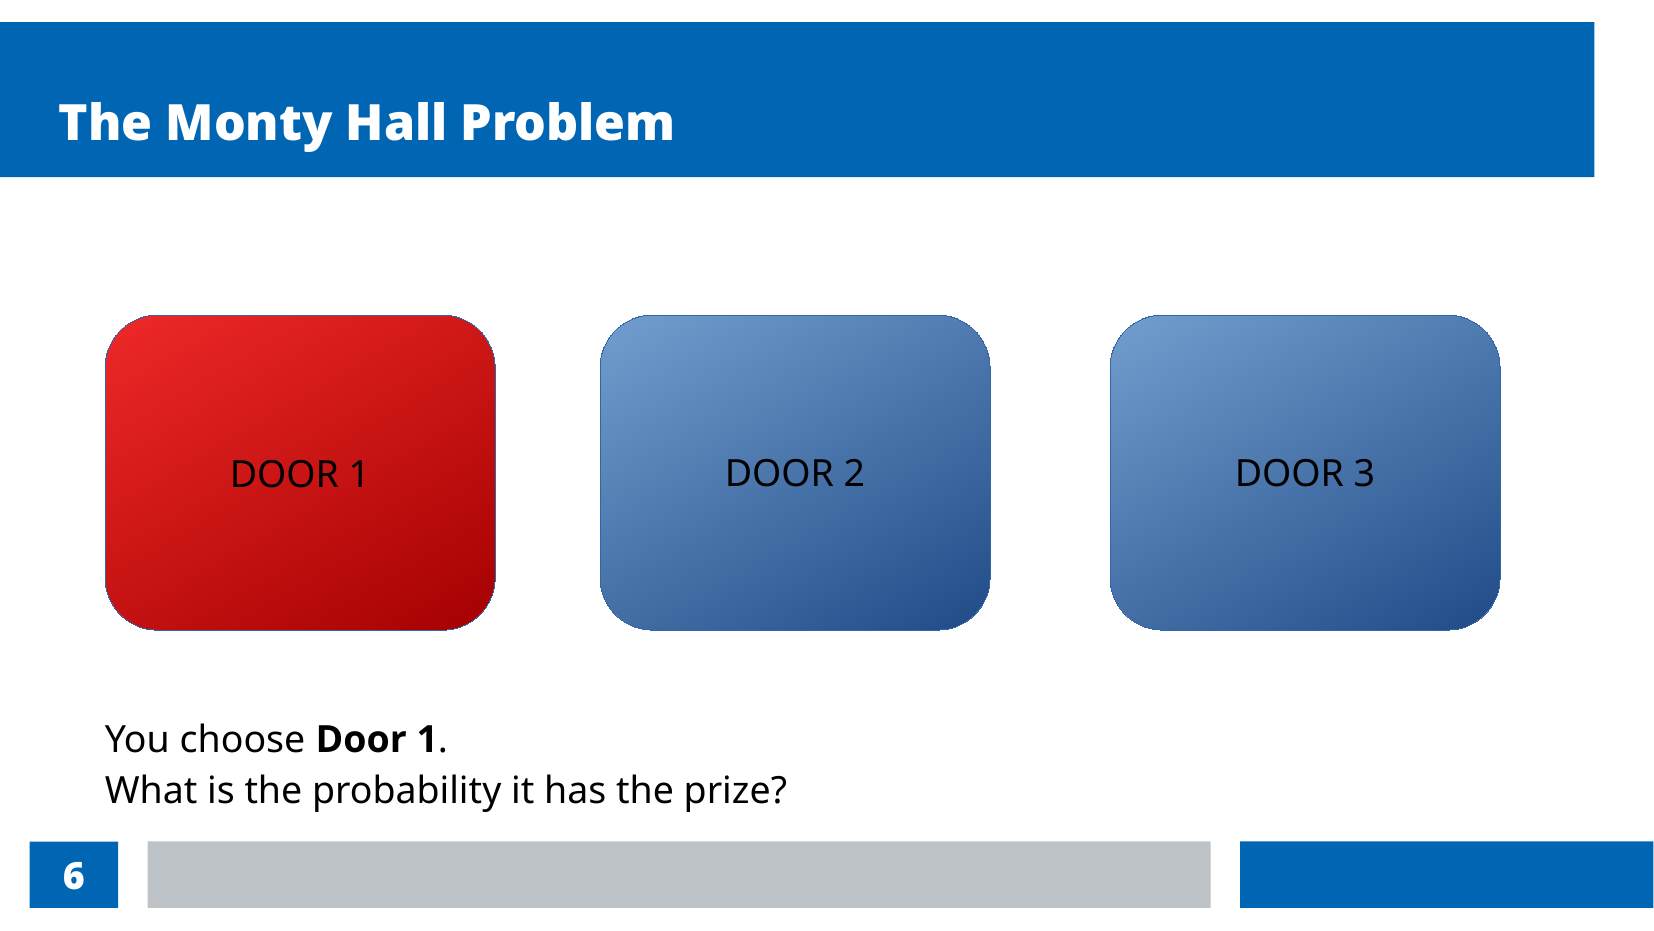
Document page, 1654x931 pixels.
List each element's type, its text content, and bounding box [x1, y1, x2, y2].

text_box DOOR 1 [105, 315, 496, 631]
title The Monty Hall Problem [59, 44, 1595, 156]
text_box DOOR 3 [1110, 315, 1501, 631]
text_box You choose Door 1. What is the probability it has the prize? [90, 705, 961, 841]
text_box DOOR 2 [600, 315, 991, 631]
